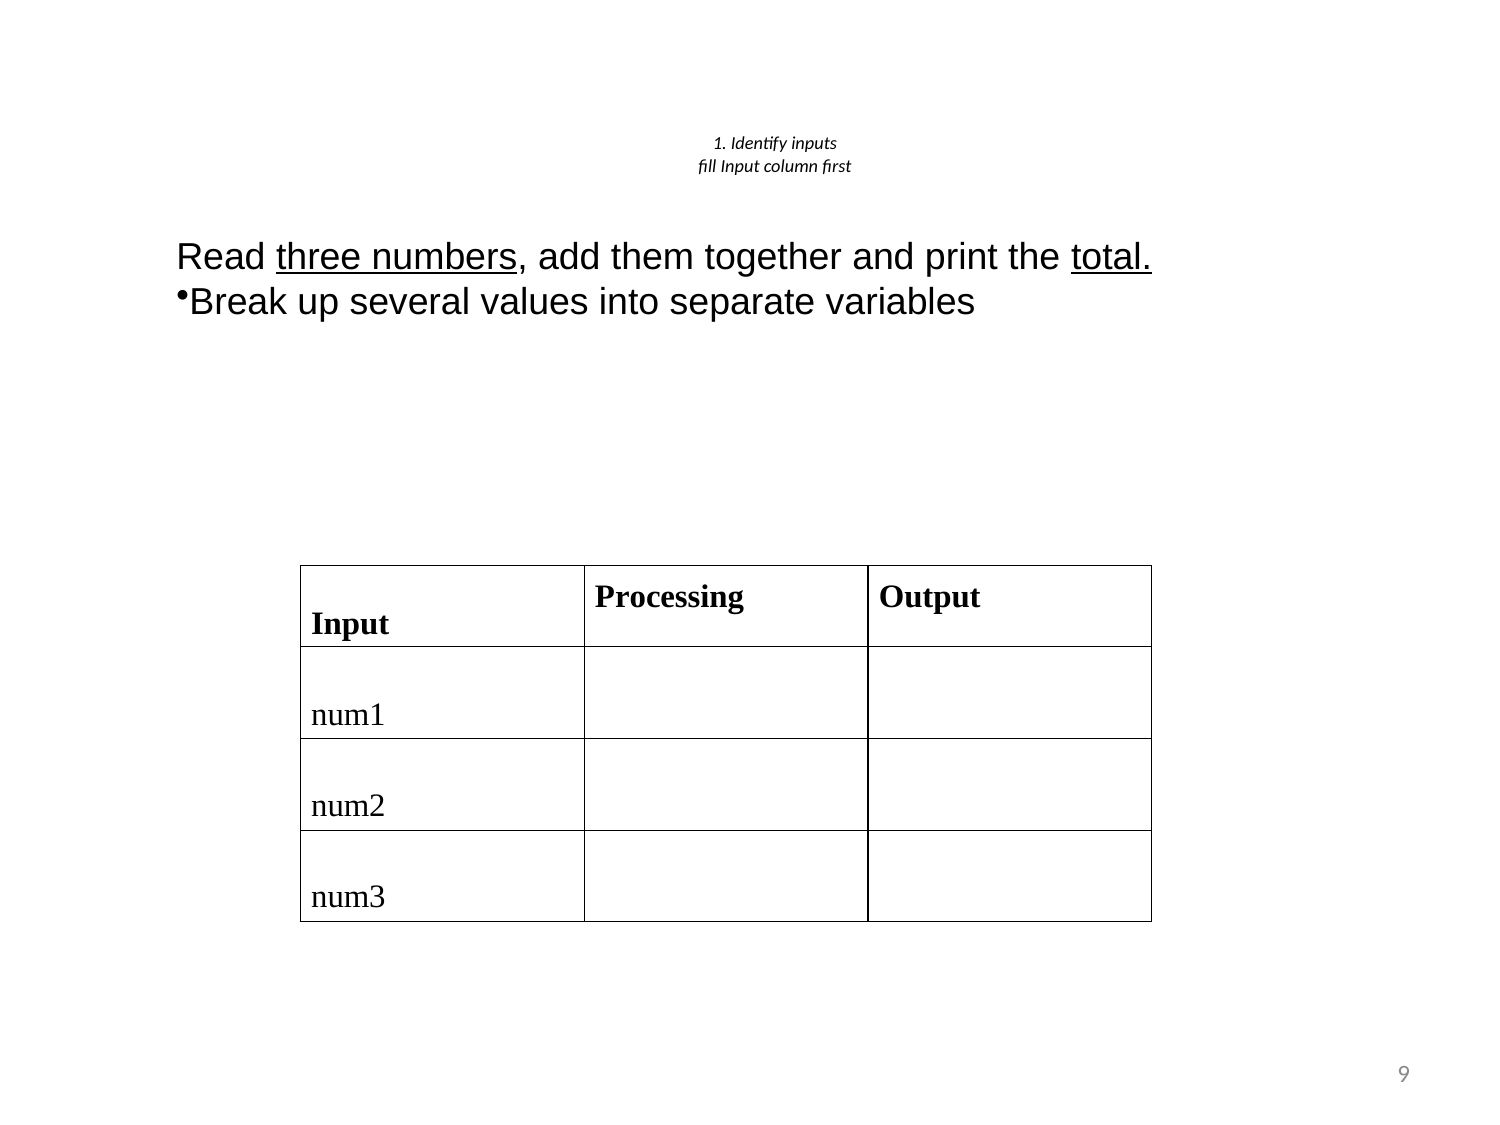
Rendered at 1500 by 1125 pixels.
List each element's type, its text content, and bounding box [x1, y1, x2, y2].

text_box Read three numbers, add them together and print the total. Break up several values into separate variables [161, 224, 1378, 375]
slide_number <number> [1074, 1042, 1425, 1103]
chart [288, 565, 1247, 945]
title 1. Identify inputs fill Input column first [112, 99, 1438, 225]
